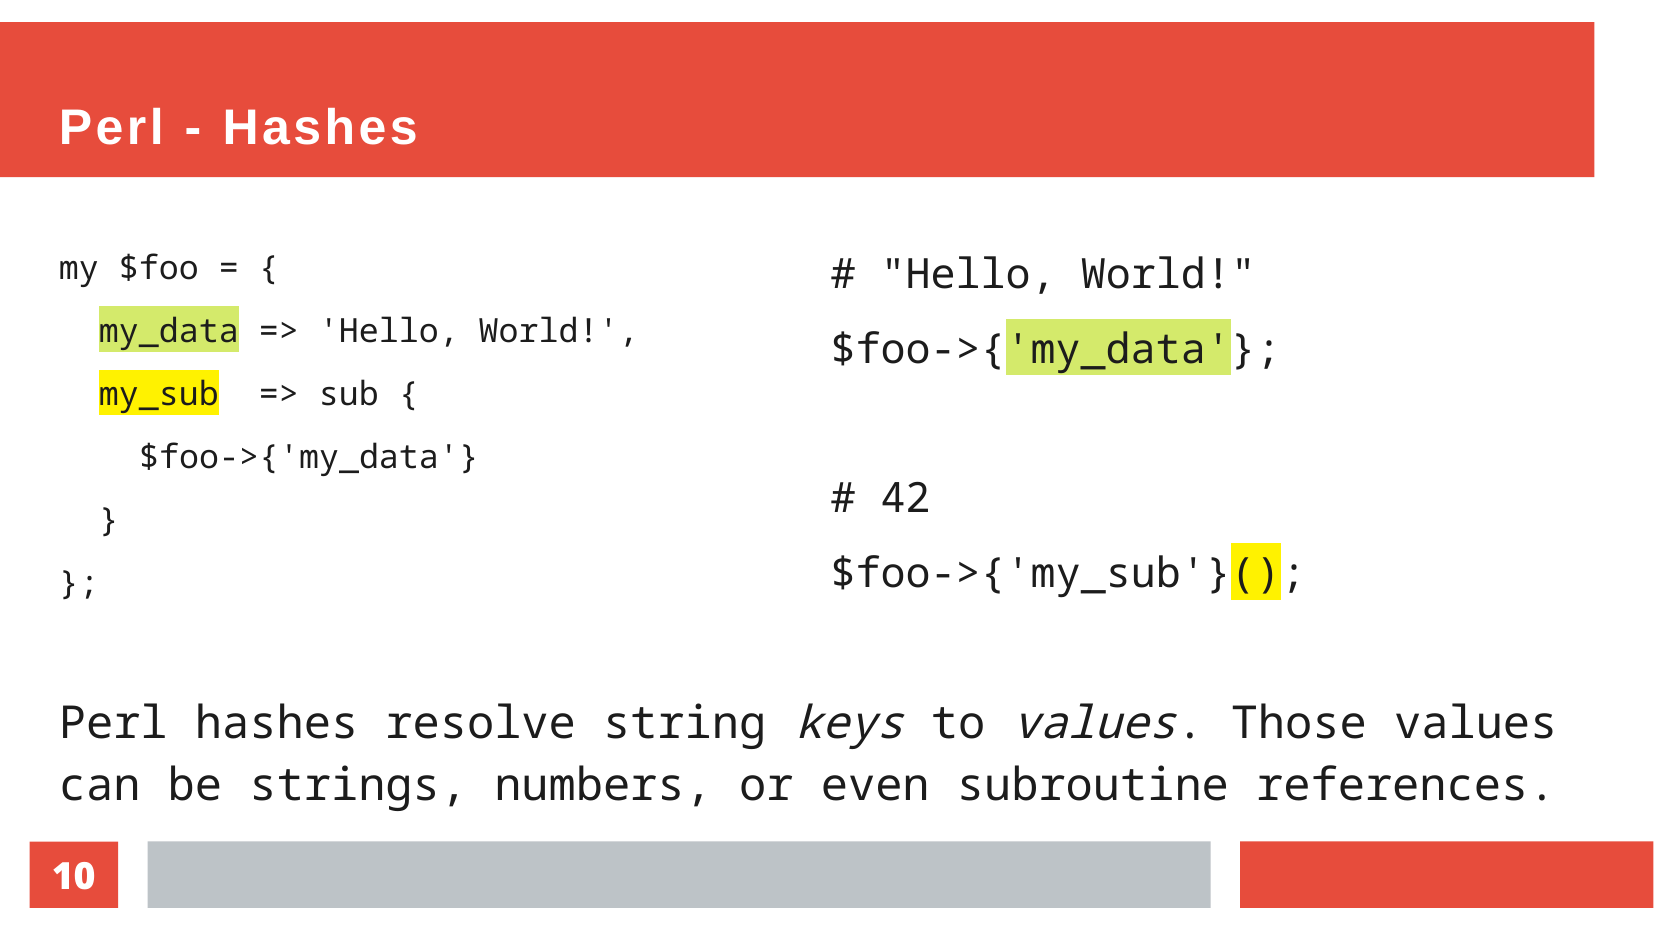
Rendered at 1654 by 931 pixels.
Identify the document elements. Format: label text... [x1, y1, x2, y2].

list # "Hello, World!" $foo->{'my_data'}; # 42 $foo->{'my_sub'}(); [830, 243, 1566, 631]
list Perl hashes resolve string keys to values. Those values can be strings, numbers, or even subroutine references. [59, 690, 1565, 819]
title Perl - Hashes [59, 44, 1595, 156]
list my $foo = { my_data => 'Hello, World!', my_sub => sub { $foo->{'my_data'} } }; [59, 243, 794, 631]
